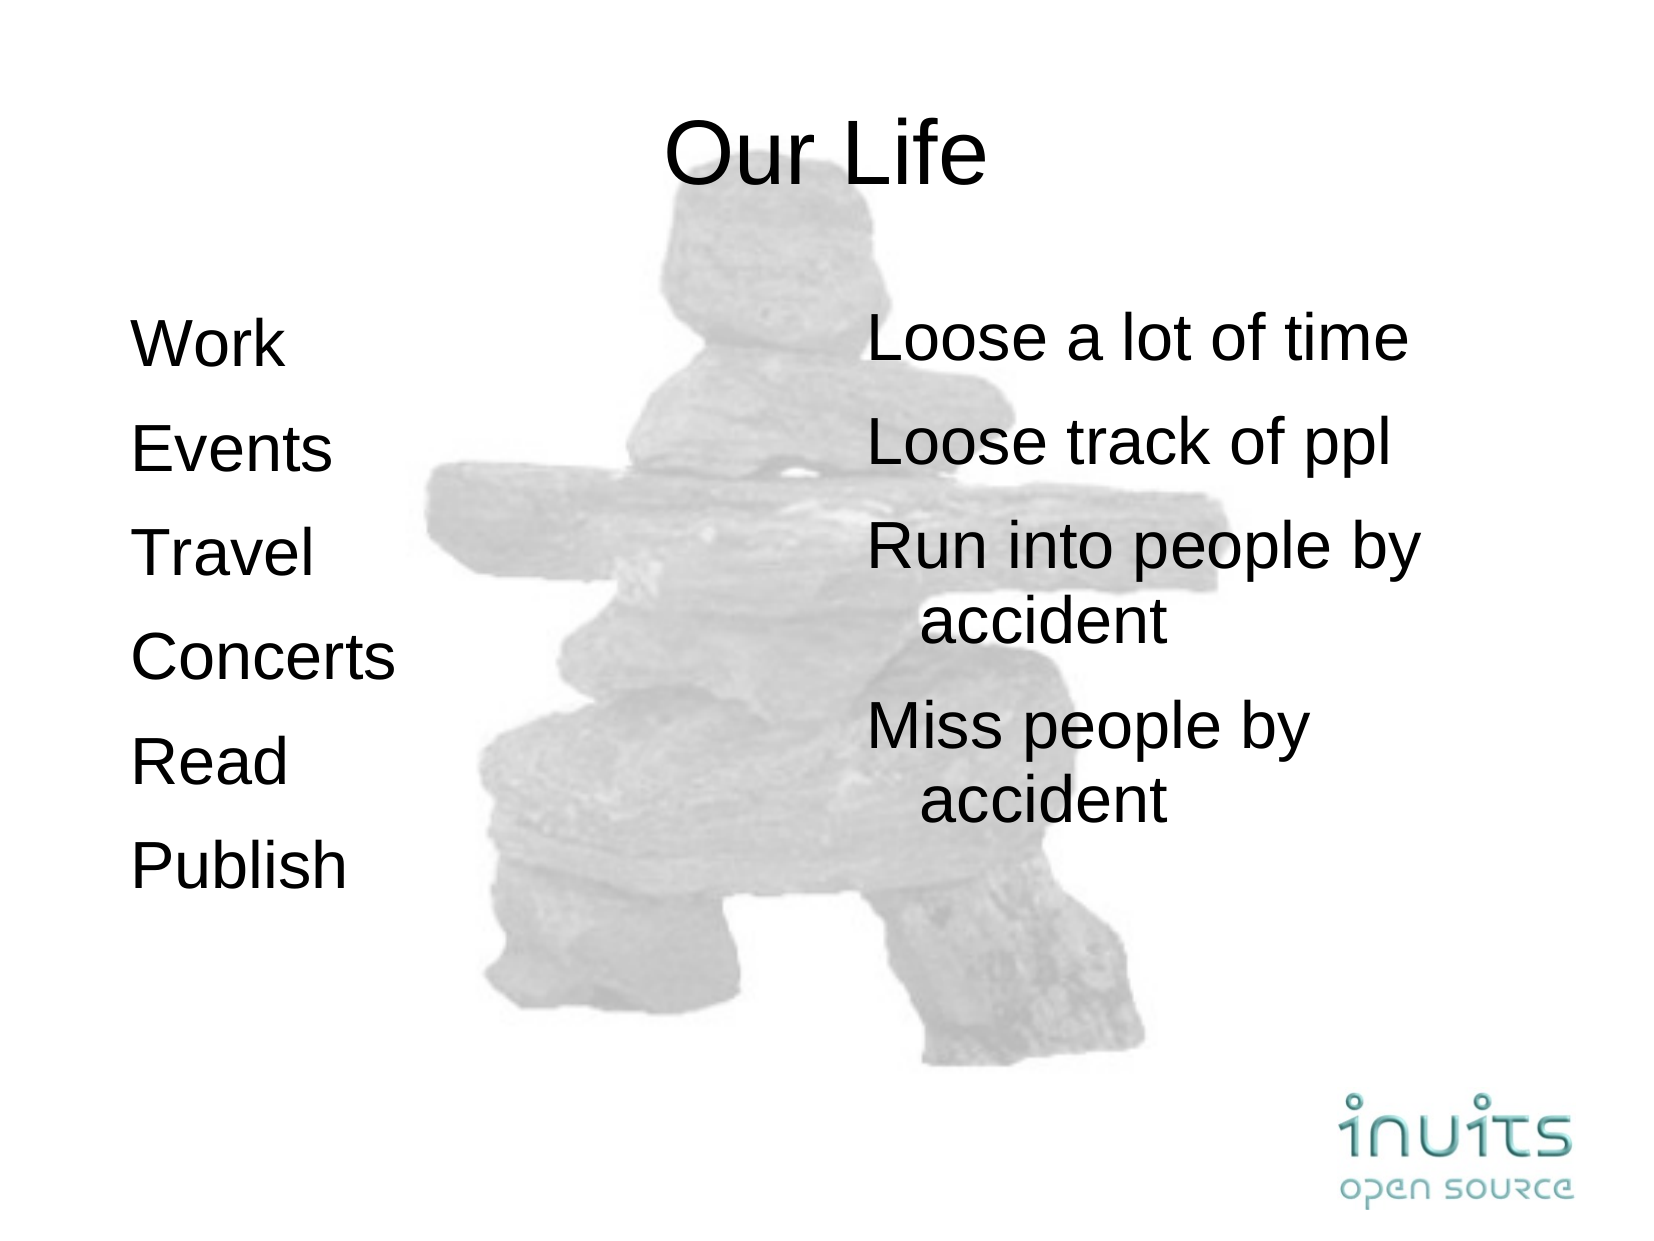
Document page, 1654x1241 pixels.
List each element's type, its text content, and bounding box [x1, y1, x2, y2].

list Loose a lot of time Loose track of ppl Run into people by accident Miss people by accident [848, 300, 1576, 1119]
picture [337, 257, 1298, 1120]
title Our Life [82, 49, 1571, 257]
list Work Events Travel Concerts Read Publish [112, 306, 839, 1126]
picture [1337, 1119, 1576, 1210]
